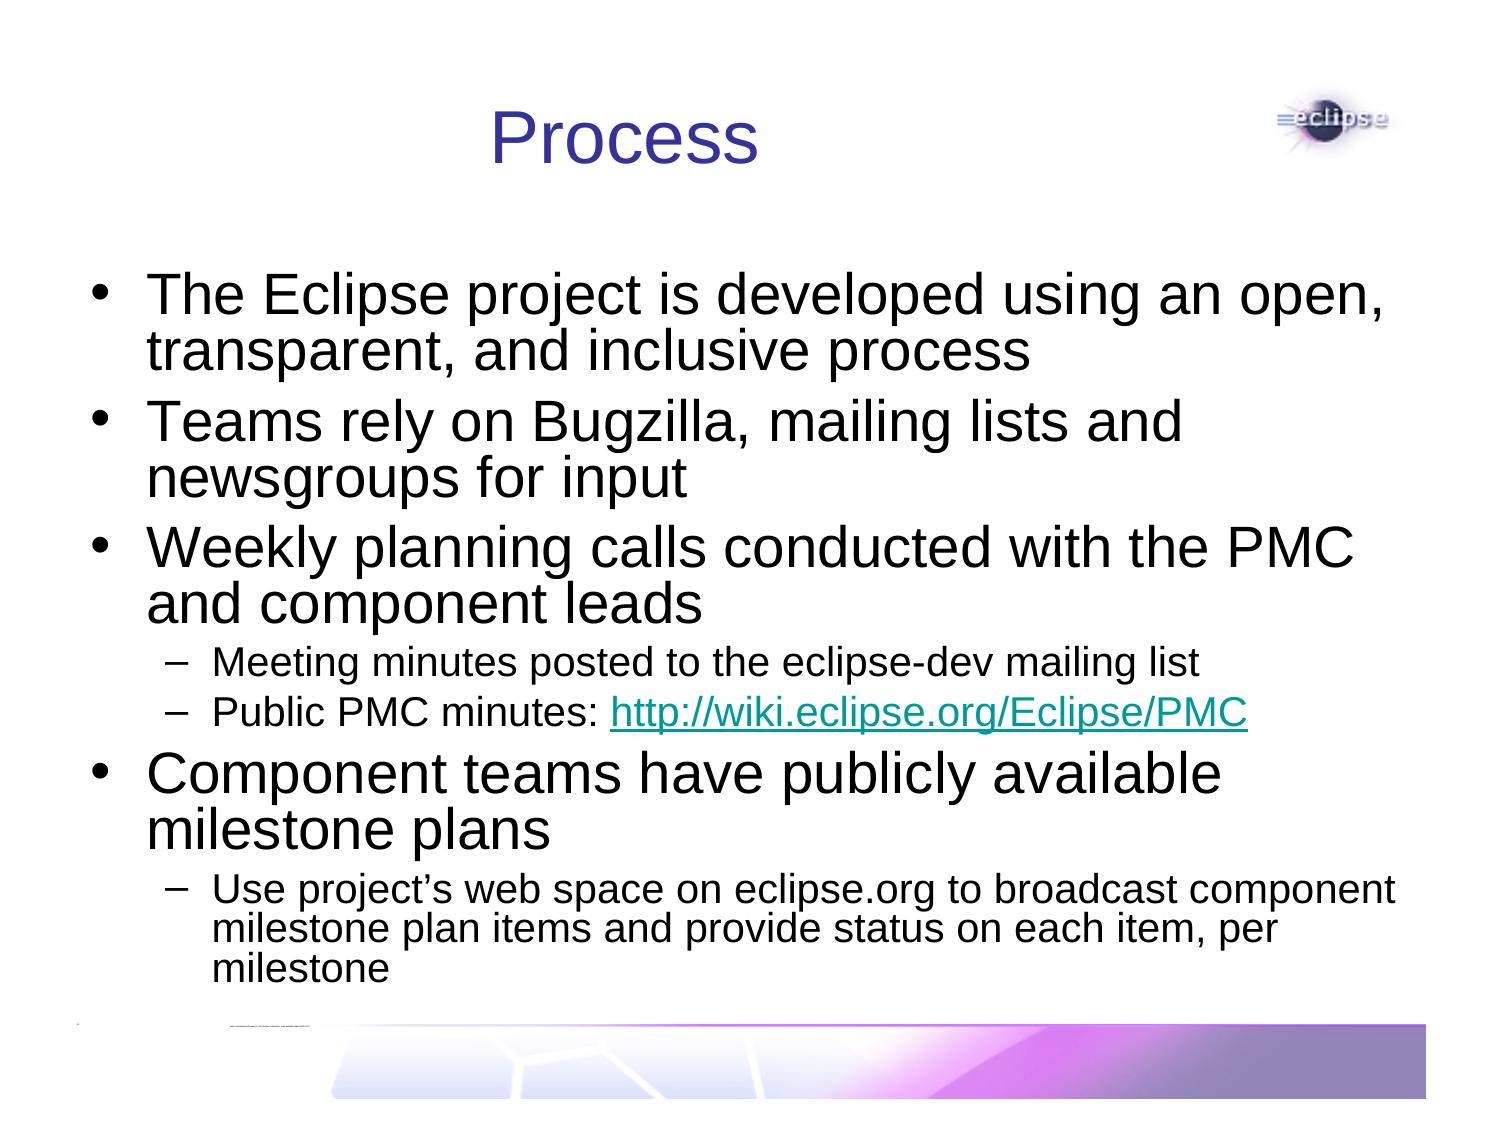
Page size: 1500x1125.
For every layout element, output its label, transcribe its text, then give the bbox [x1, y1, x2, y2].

title Process [74, 45, 1176, 233]
picture [1257, 42, 1408, 193]
picture [225, 1024, 1426, 1099]
list The Eclipse project is developed using an open, transparent, and inclusive process Teams rely on Bugzilla, mailing lists and newsgroups for input Weekly planning calls conducted with the PMC and component leads Meeting minutes posted to the eclipse-dev mailing list Public PMC minutes: http://wiki.eclipse.org/Eclipse/PMC Component teams have publicly available milestone plans Use project’s web space on eclipse.org to broadcast component milestone plan items and provide status on each item, per milestone [75, 262, 1426, 1006]
